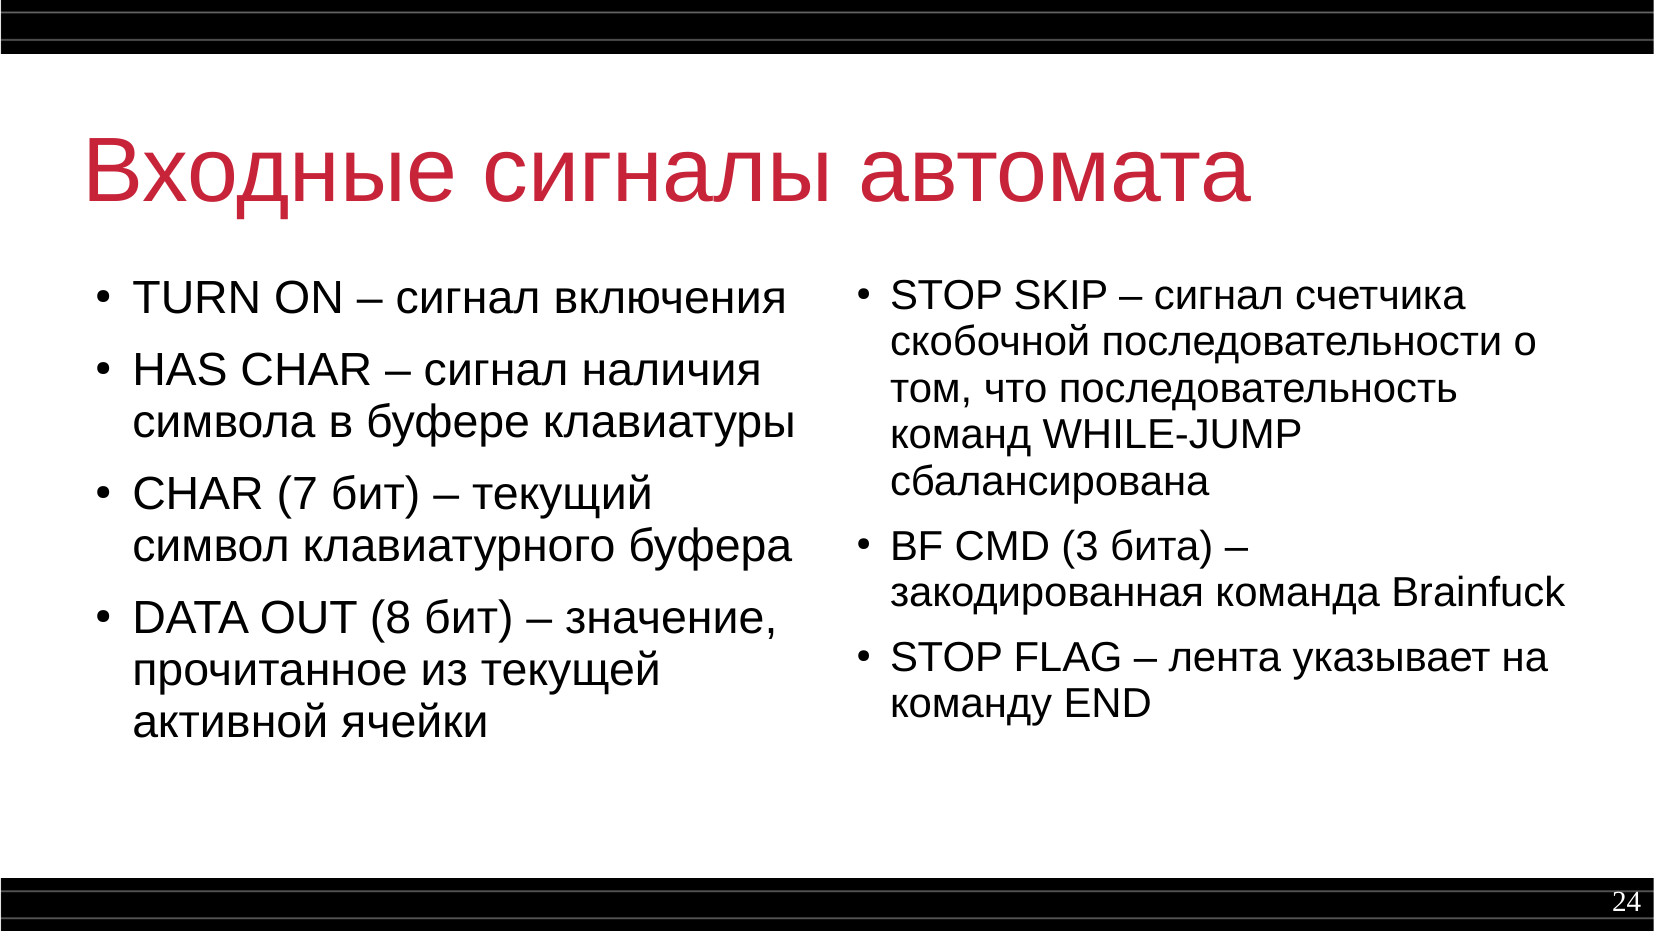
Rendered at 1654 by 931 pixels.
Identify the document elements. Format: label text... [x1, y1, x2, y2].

list STOP SKIP – сигнал счетчика скобочной последовательности о том, что последовательность команд WHILE-JUMP сбалансирована BF CMD (3 бита) – закодированная команда Brainfuck STOP FLAG – лента указывает на команду END [845, 271, 1572, 758]
list TURN ON – сигнал включения HAS CHAR – сигнал наличия символа в буфере клавиатуры CHAR (7 бит) – текущий символ клавиатурного буфера DATA OUT (8 бит) – значение, прочитанное из текущей активной ячейки [82, 271, 809, 758]
title Входные сигналы автомата [82, 92, 1571, 248]
picture [0, 0, 1654, 54]
picture [0, 878, 1654, 931]
